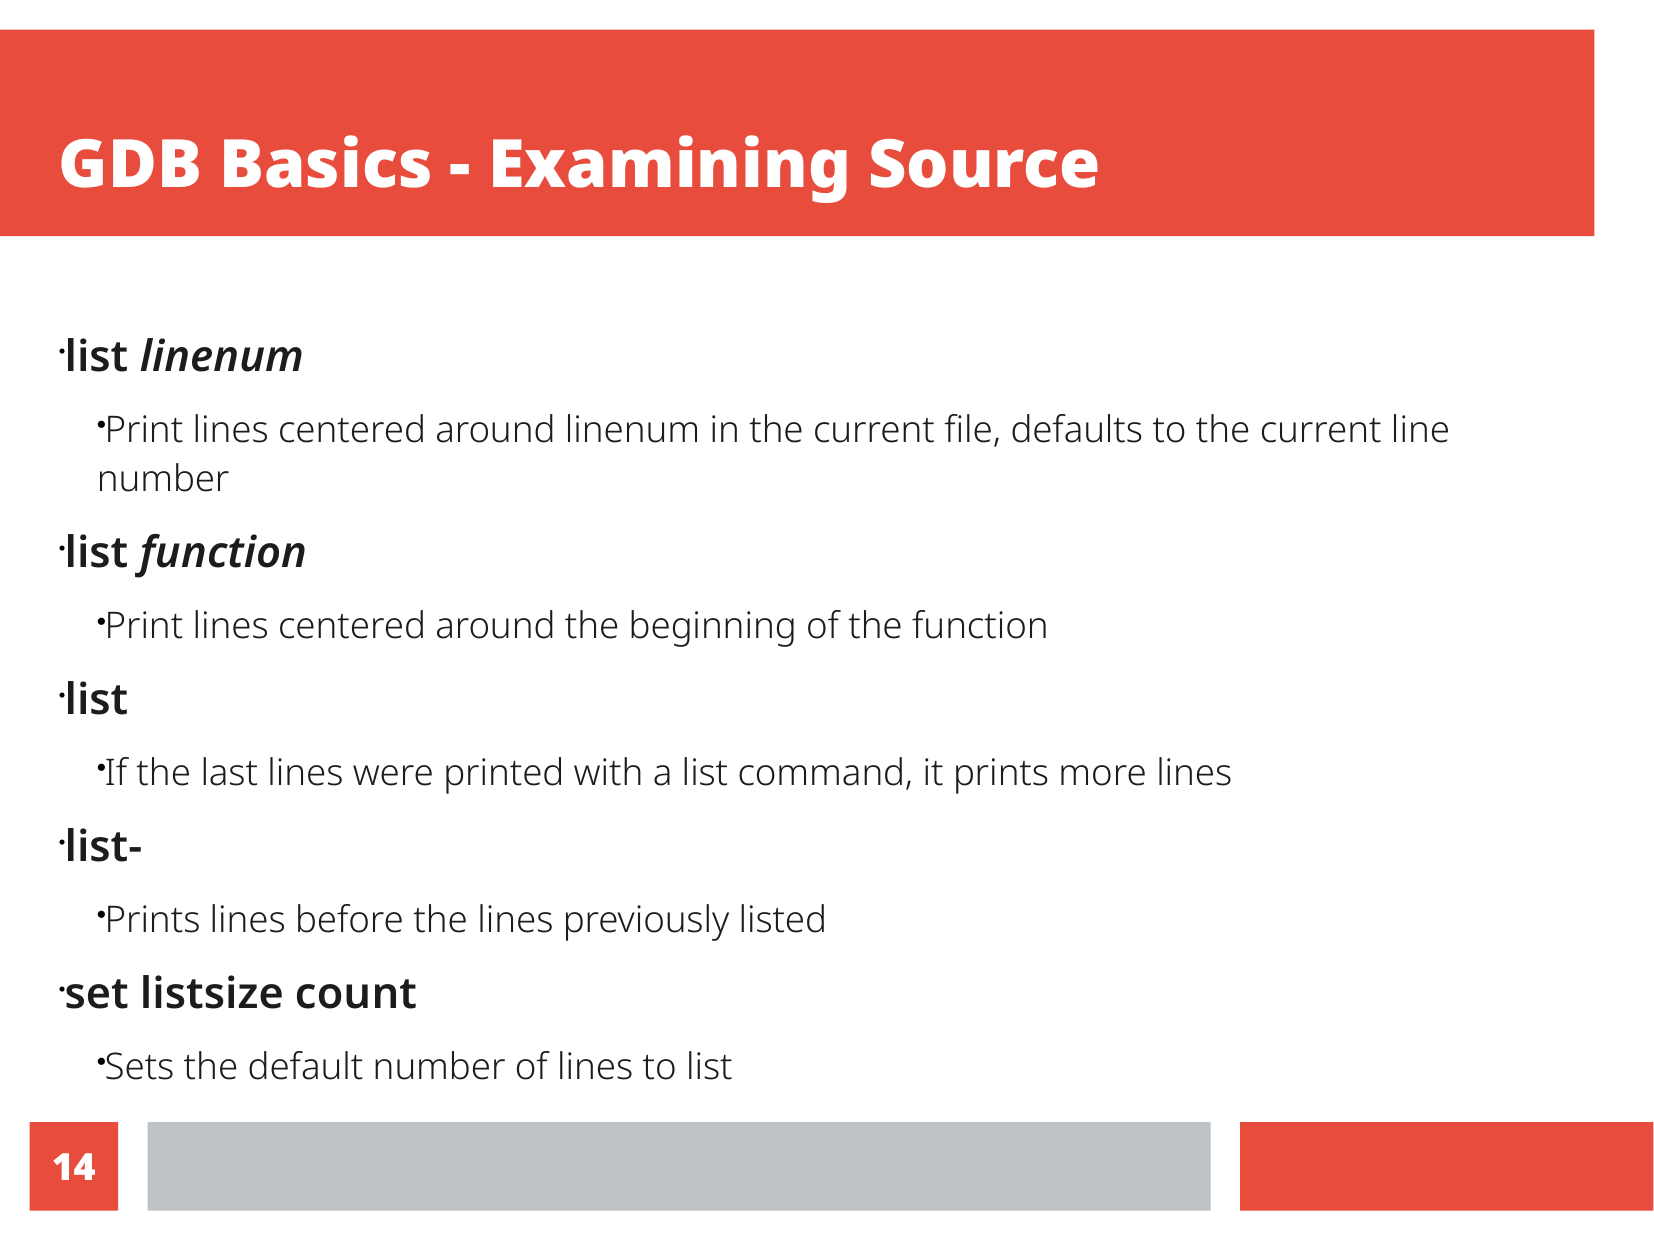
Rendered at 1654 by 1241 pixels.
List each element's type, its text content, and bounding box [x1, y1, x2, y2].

title GDB Basics - Examining Source [59, 59, 1595, 207]
list list linenum Print lines centered around linenum in the current file, defaults to the current line number list function Print lines centered around the beginning of the function list If the last lines were printed with a list command, it prints more lines list- Prints lines before the lines previously listed set listsize count Sets the default number of lines to list [59, 324, 1565, 1093]
